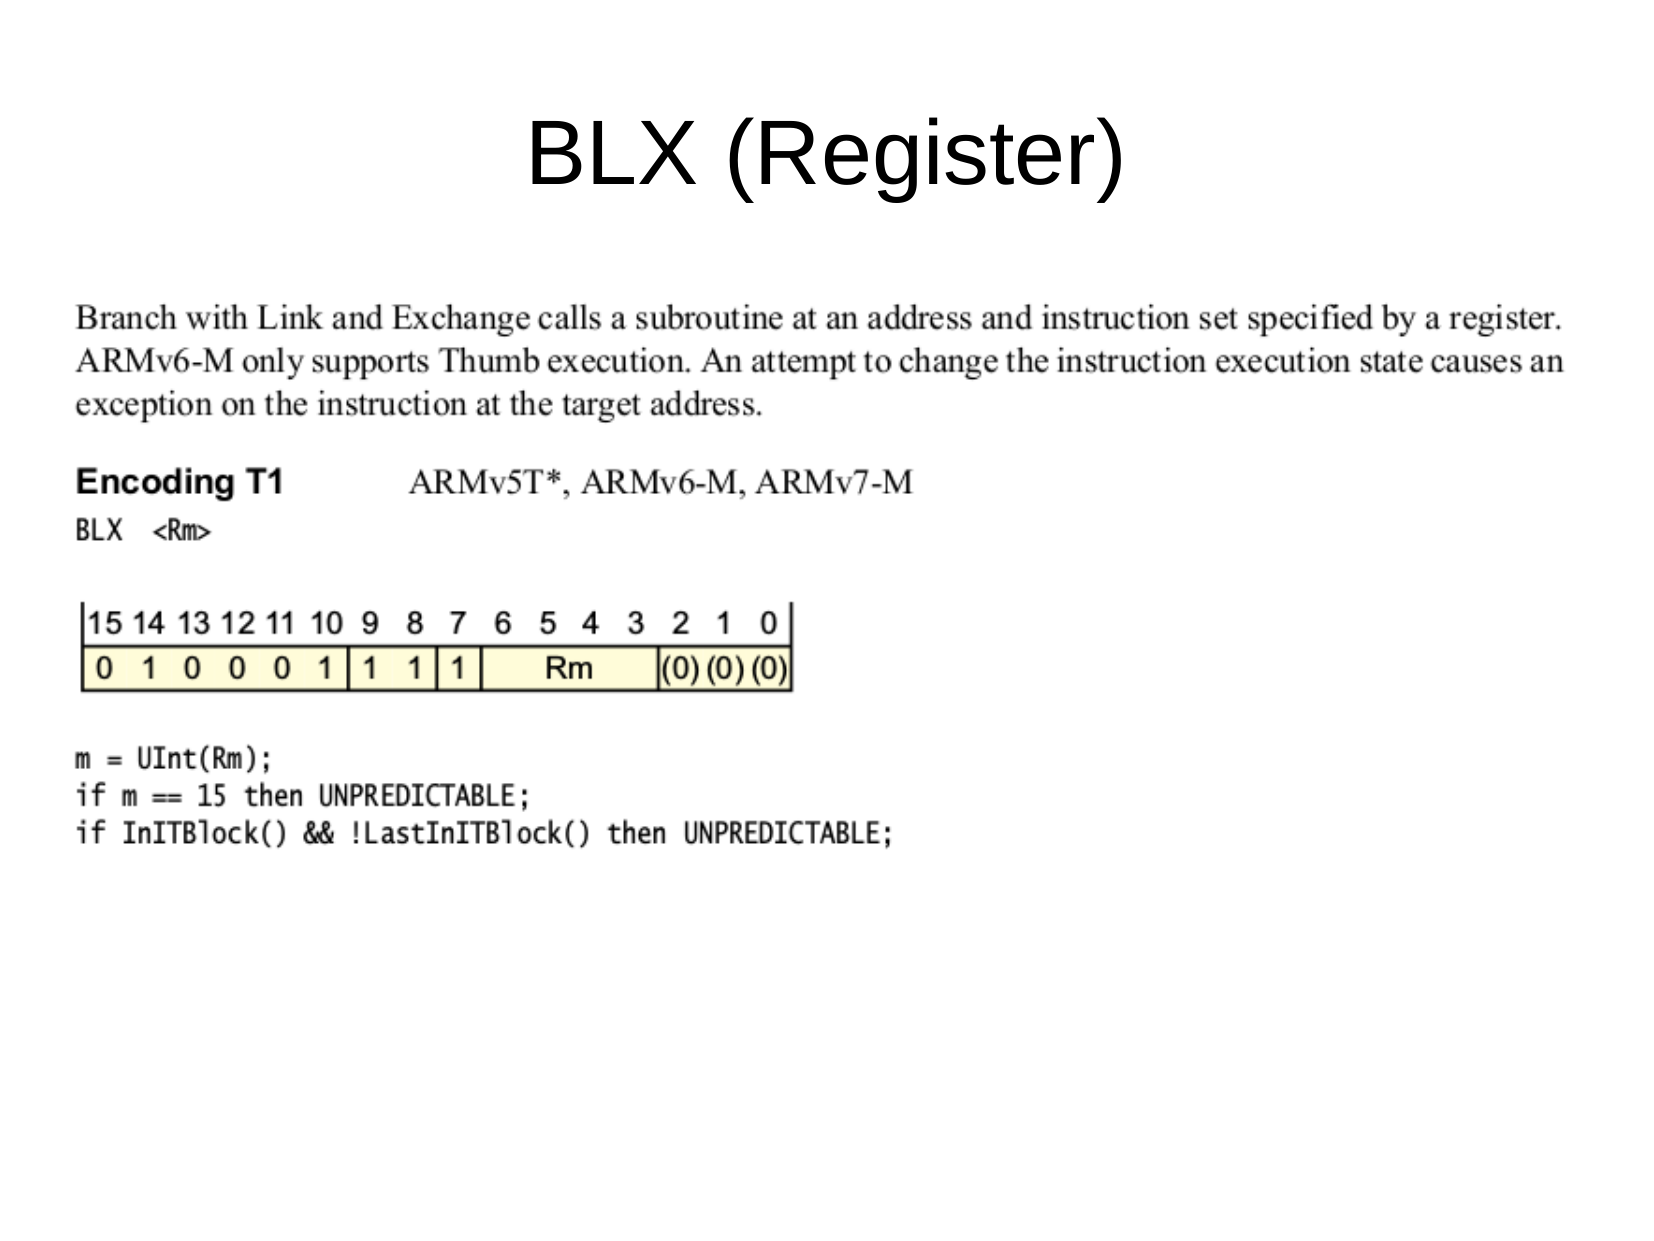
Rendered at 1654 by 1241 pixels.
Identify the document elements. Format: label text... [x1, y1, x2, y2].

picture [70, 290, 1573, 871]
title BLX (Register) [82, 49, 1571, 257]
